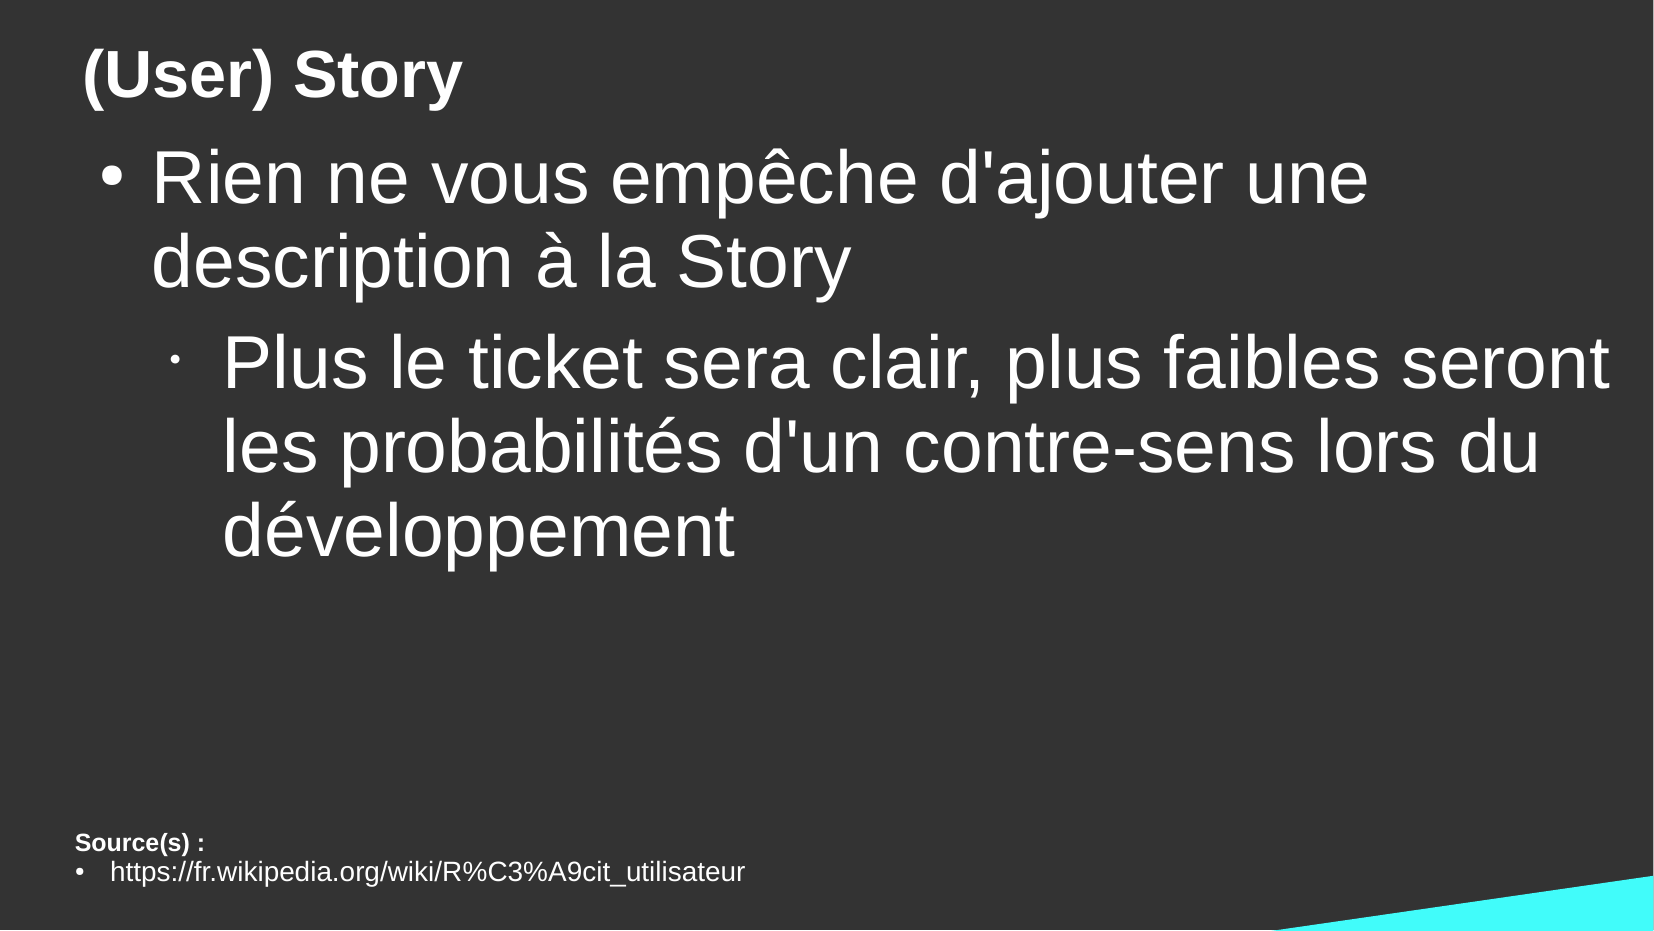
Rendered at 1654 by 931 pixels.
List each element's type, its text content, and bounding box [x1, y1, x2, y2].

text_box [1270, 875, 1654, 931]
title (User) Story [82, 37, 1571, 122]
list Rien ne vous empêche d'ajouter une description à la Story Plus le ticket sera clair, plus faibles seront les probabilités d'un contre-sens lors du développement [80, 135, 1620, 777]
text_box Source(s) : https://fr.wikipedia.org/wiki/R%C3%A9cit_utilisateur [60, 821, 1546, 921]
